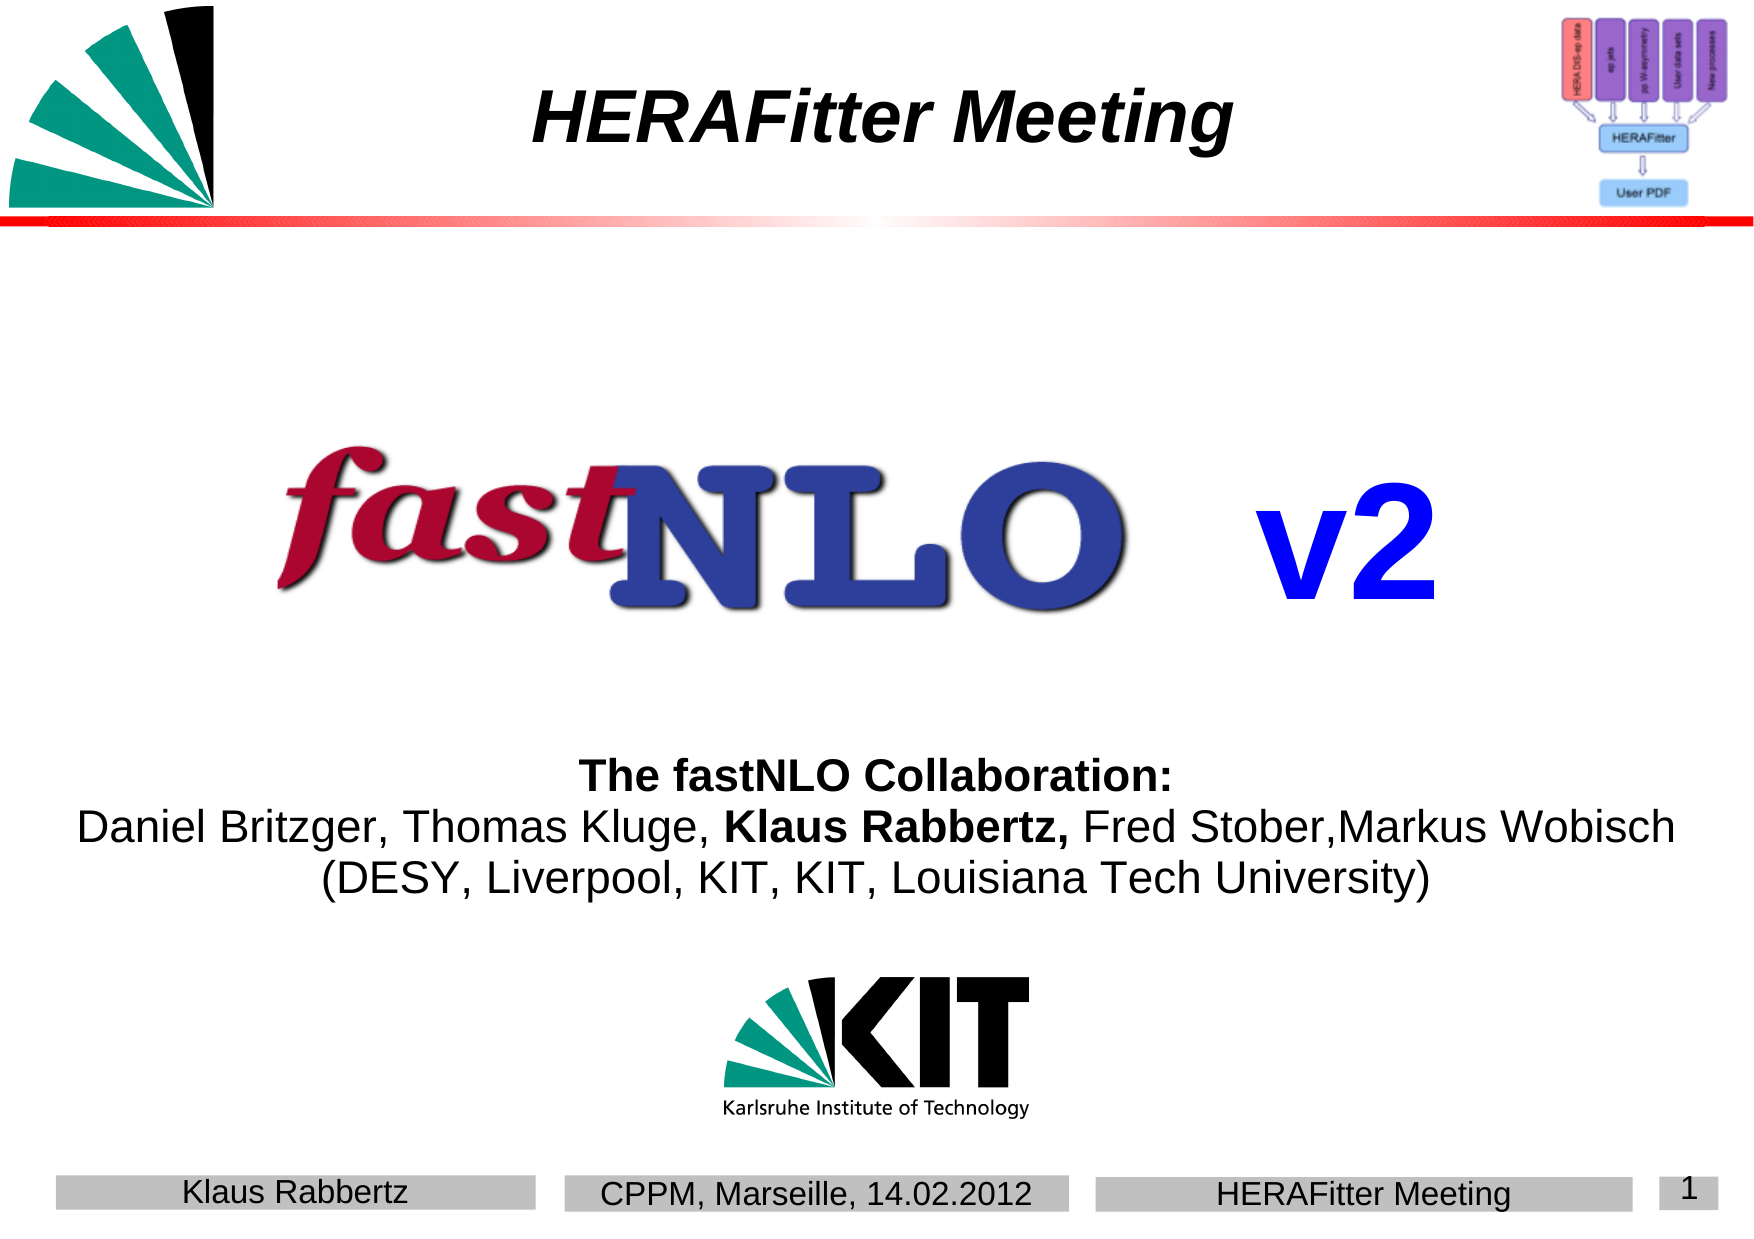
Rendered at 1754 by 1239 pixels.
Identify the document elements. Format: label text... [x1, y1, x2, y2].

title HERAFitter Meeting [263, 27, 1505, 207]
text_box v2 [1243, 442, 1503, 641]
picture [250, 433, 1149, 618]
picture [1552, 15, 1736, 211]
text_box The fastNLO Collaboration: Daniel Britzger, Thomas Kluge, Klaus Rabbertz, Fred Stober,Markus Wobisch (DESY, Liverpool, KIT, KIT, Louisiana Tech University) [64, 744, 1689, 910]
picture [724, 977, 1029, 1119]
picture [9, 6, 214, 210]
